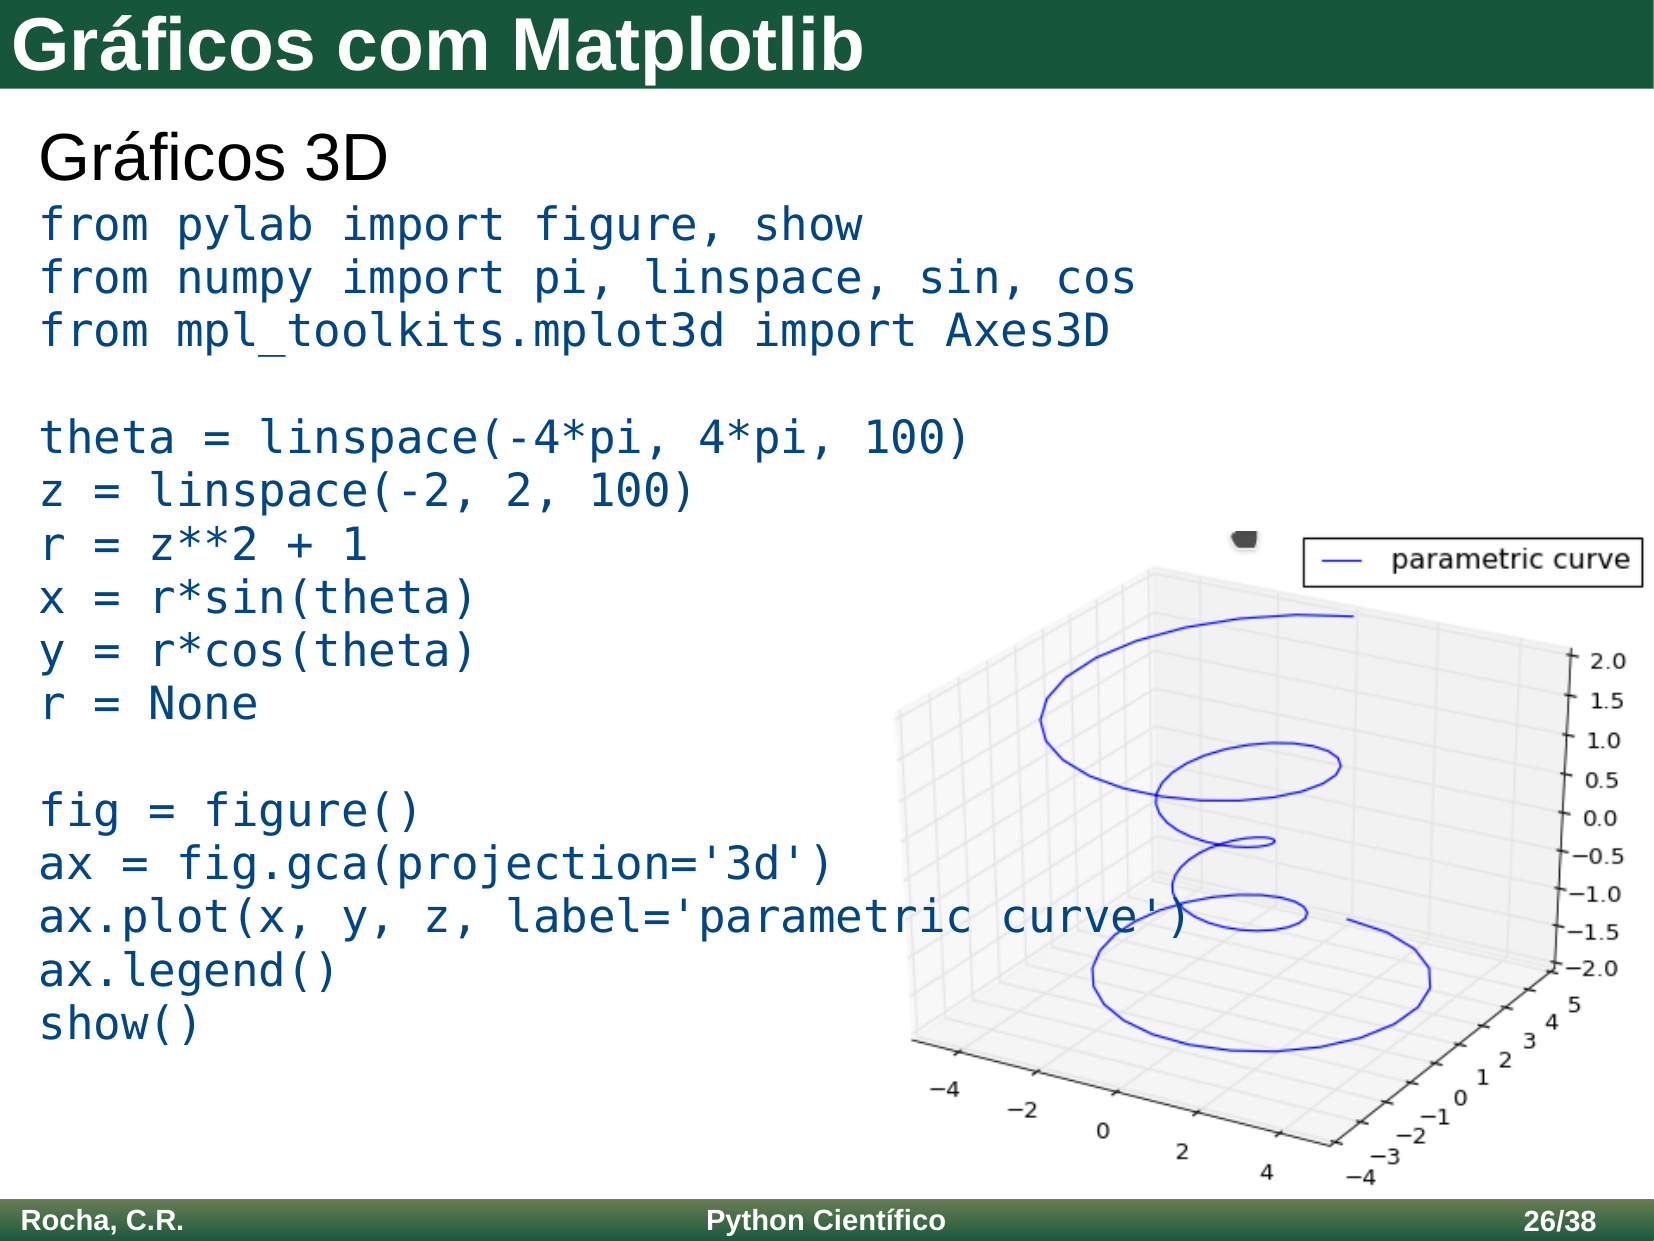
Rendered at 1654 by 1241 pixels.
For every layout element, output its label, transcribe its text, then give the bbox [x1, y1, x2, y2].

title Gráficos com Matplotlib [11, 0, 1625, 89]
text_box from pylab import figure, show from numpy import pi, linspace, sin, cos from mpl_toolkits.mplot3d import Axes3D theta = linspace(-4*pi, 4*pi, 100) z = linspace(-2, 2, 100) r = z**2 + 1 x = r*sin(theta) y = r*cos(theta) r = None fig = figure() ax = fig.gca(projection='3d') ax.plot(x, y, z, label='parametric curve') ax.legend() show() [23, 190, 1625, 1182]
text_box Gráficos 3D [23, 112, 1093, 207]
picture [856, 531, 1654, 1188]
